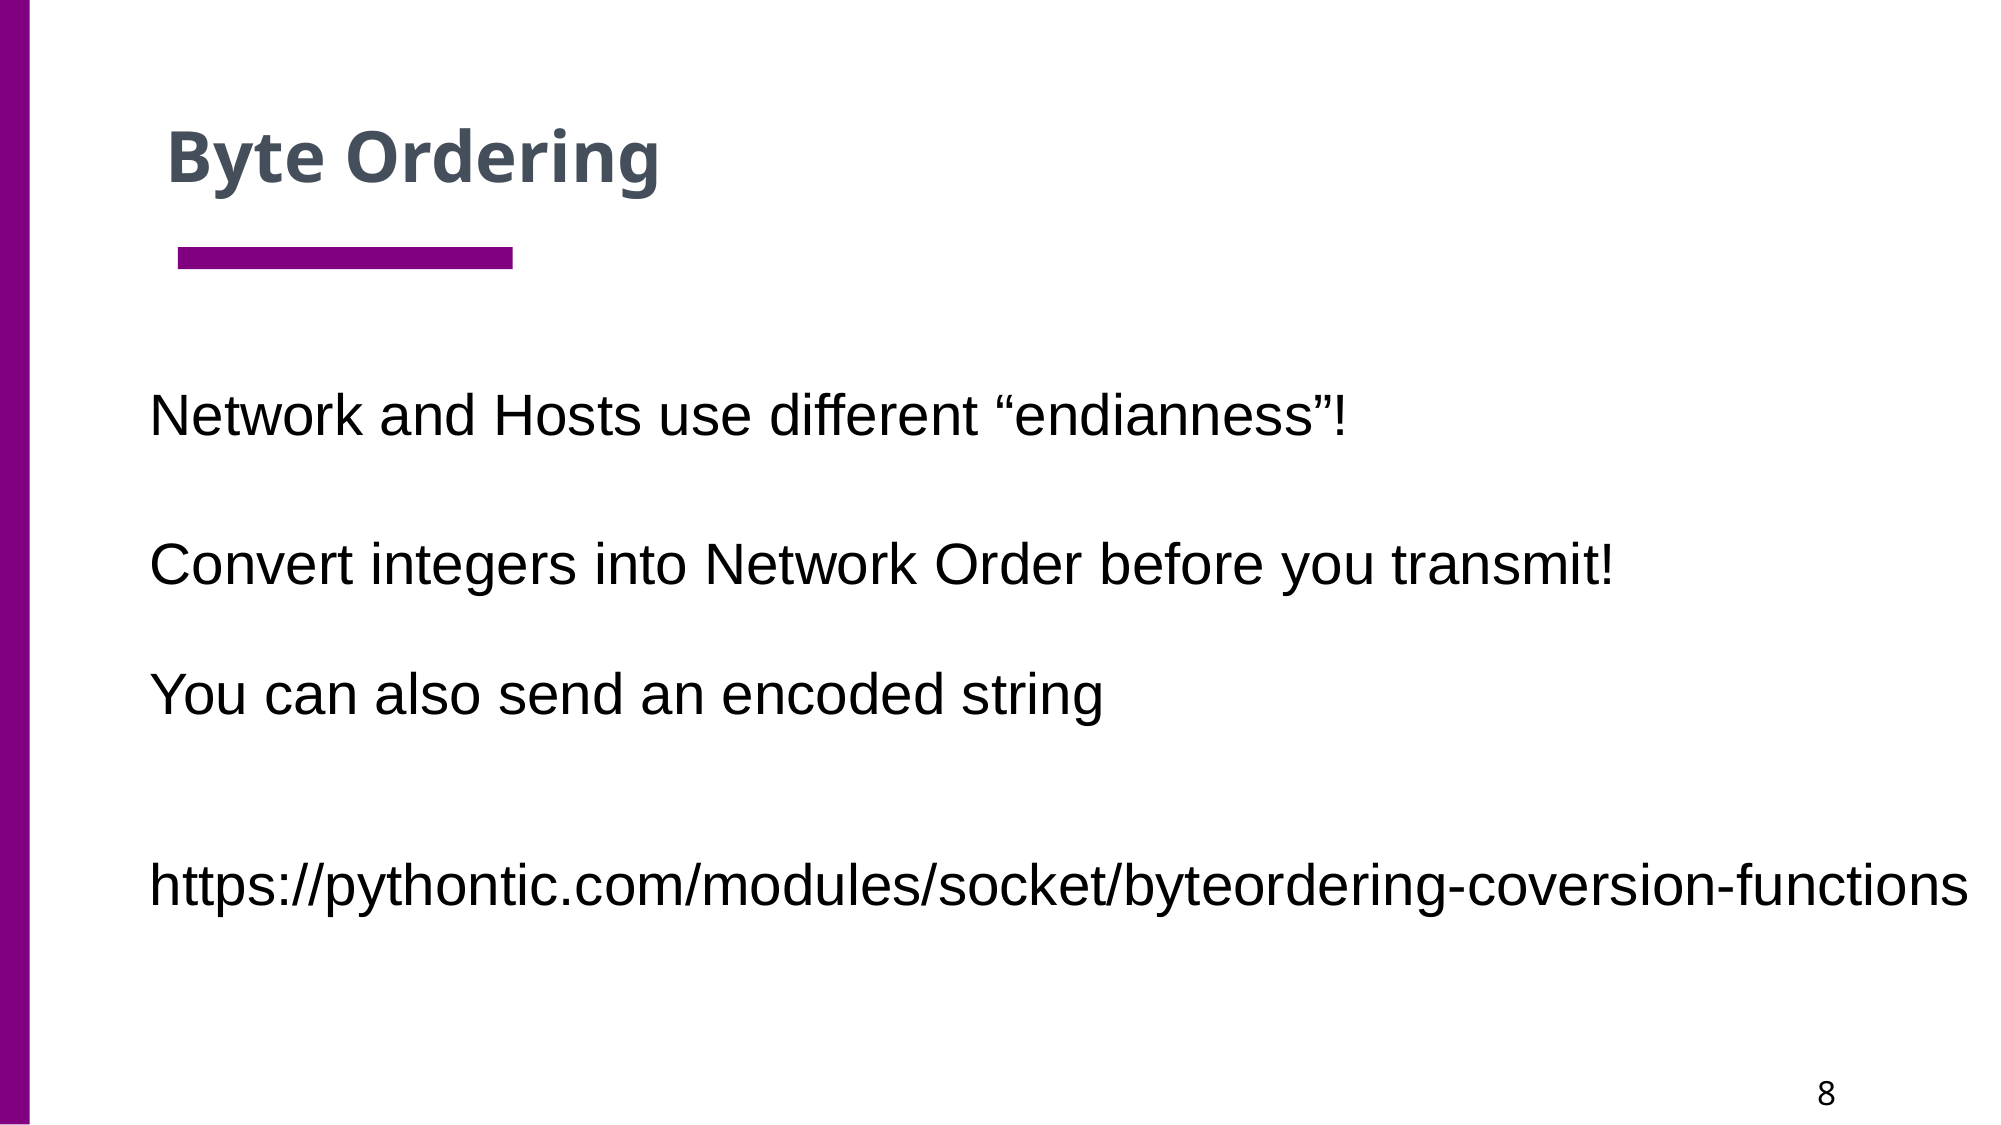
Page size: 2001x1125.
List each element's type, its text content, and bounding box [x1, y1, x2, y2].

text_box Network and Hosts use different “endianness”! Convert integers into Network Order before you transmit! You can also send an encoded string https://pythontic.com/modules/socket/byteordering-coversion-functions [135, 375, 1988, 926]
text_box Byte Ordering [151, 0, 1849, 212]
